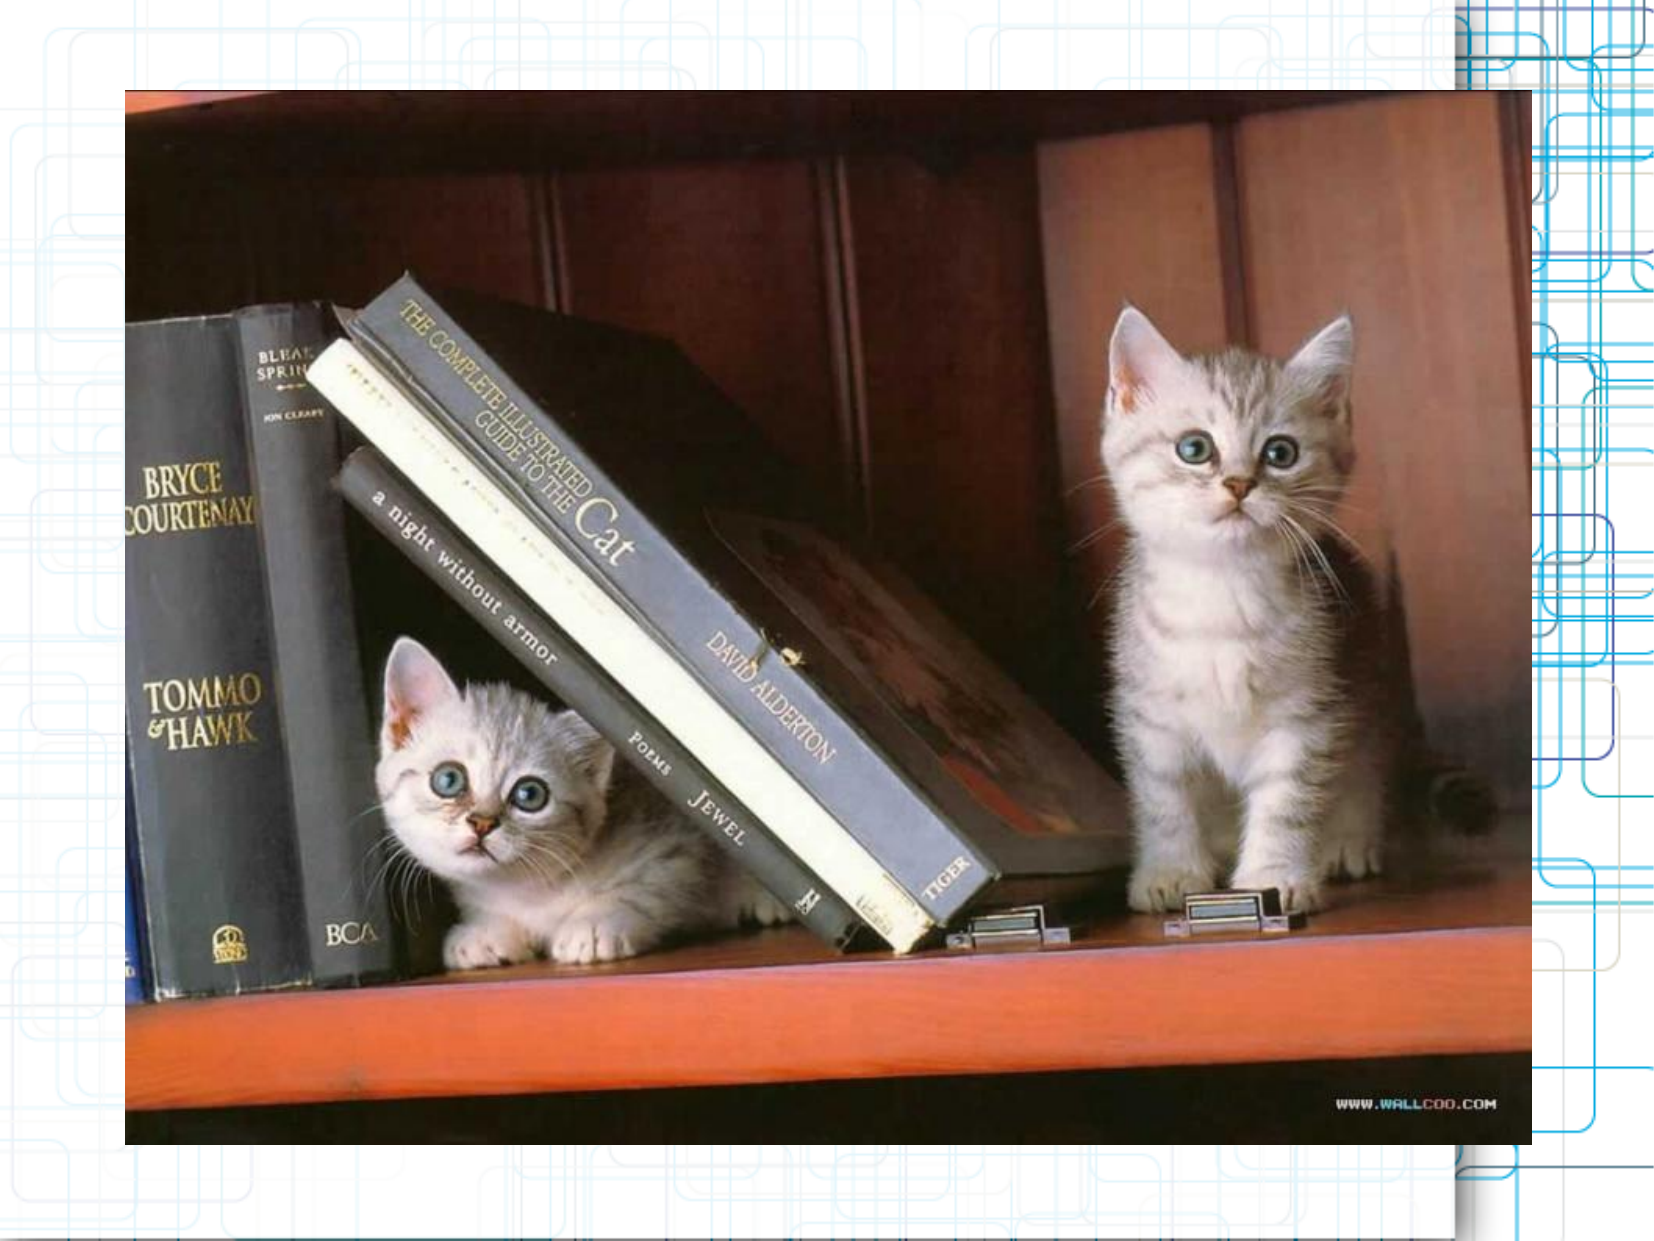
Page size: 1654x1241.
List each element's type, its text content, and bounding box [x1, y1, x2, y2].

title These are Safe [59, 49, 1418, 257]
picture [0, 0, 1654, 1241]
